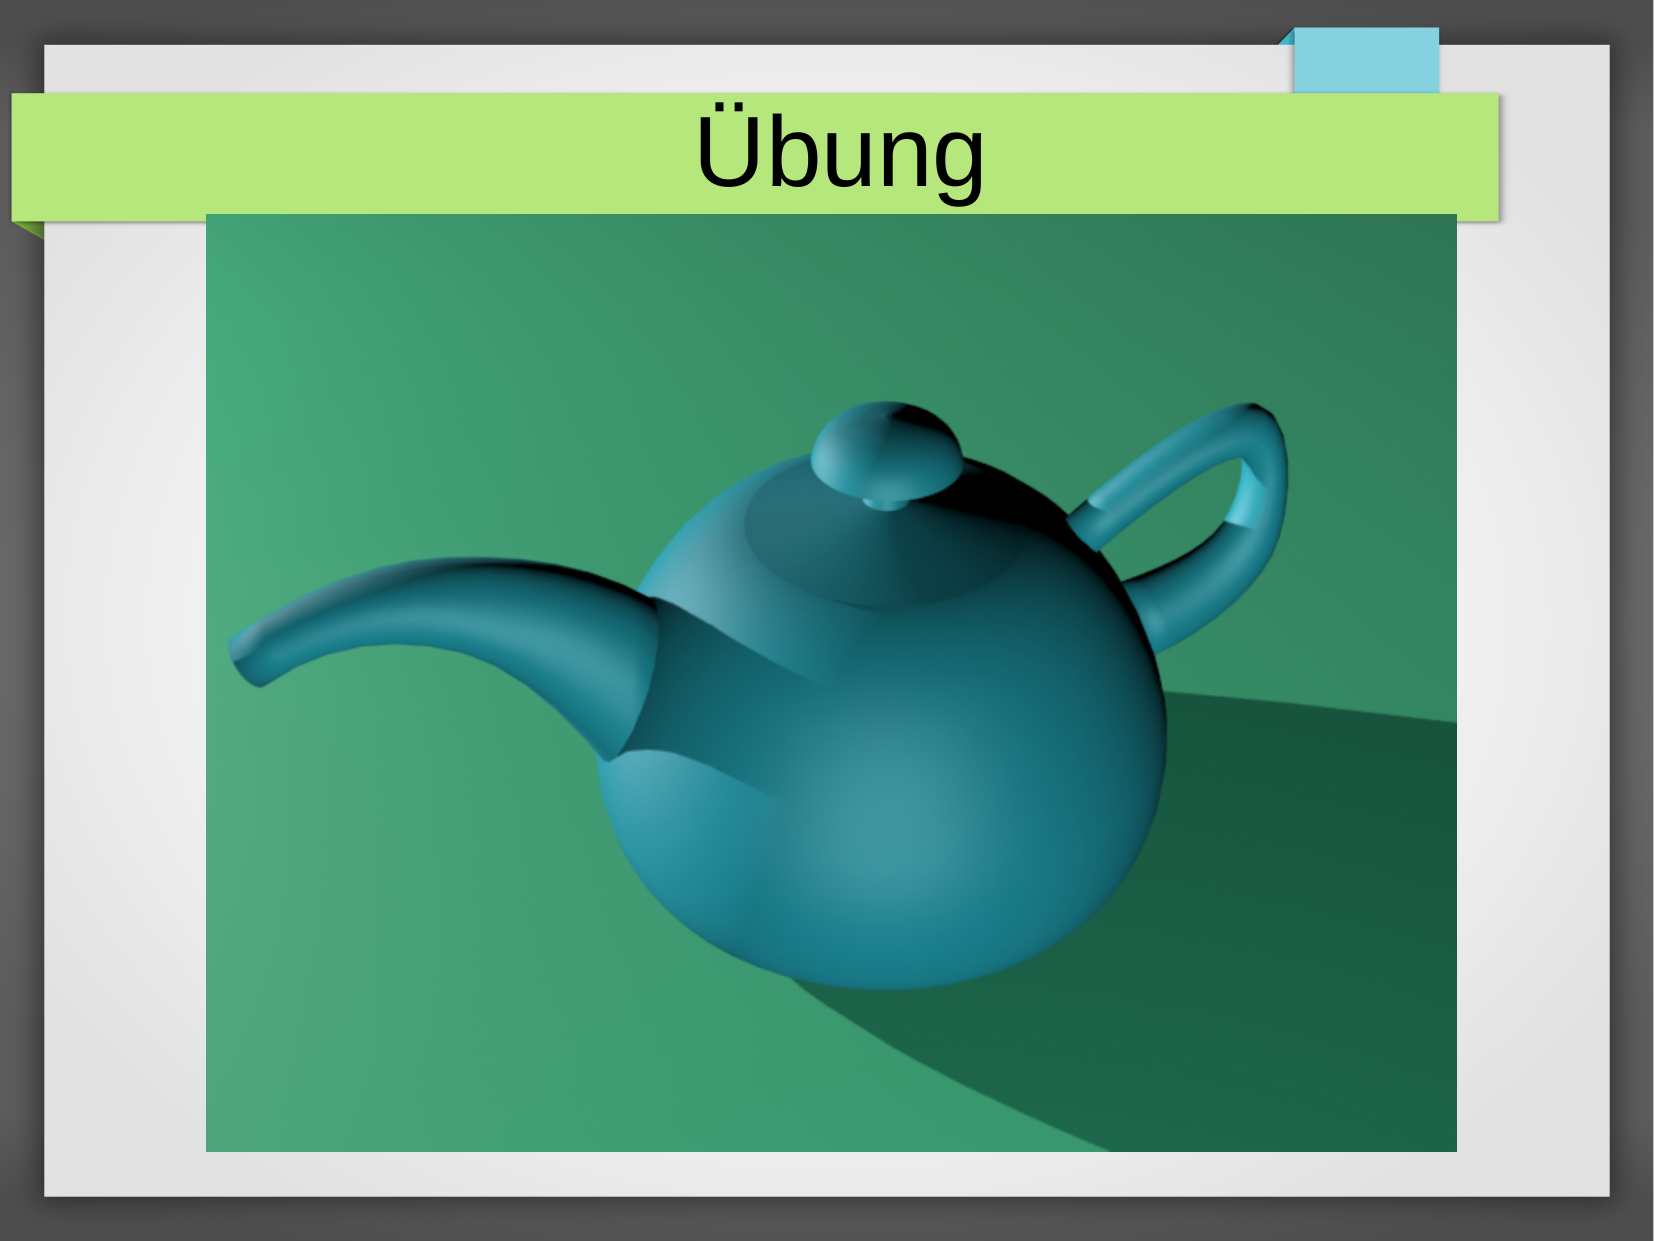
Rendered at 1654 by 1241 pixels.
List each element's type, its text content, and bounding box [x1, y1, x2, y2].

picture [0, 0, 1654, 1241]
text_box Übung [679, 88, 1004, 216]
